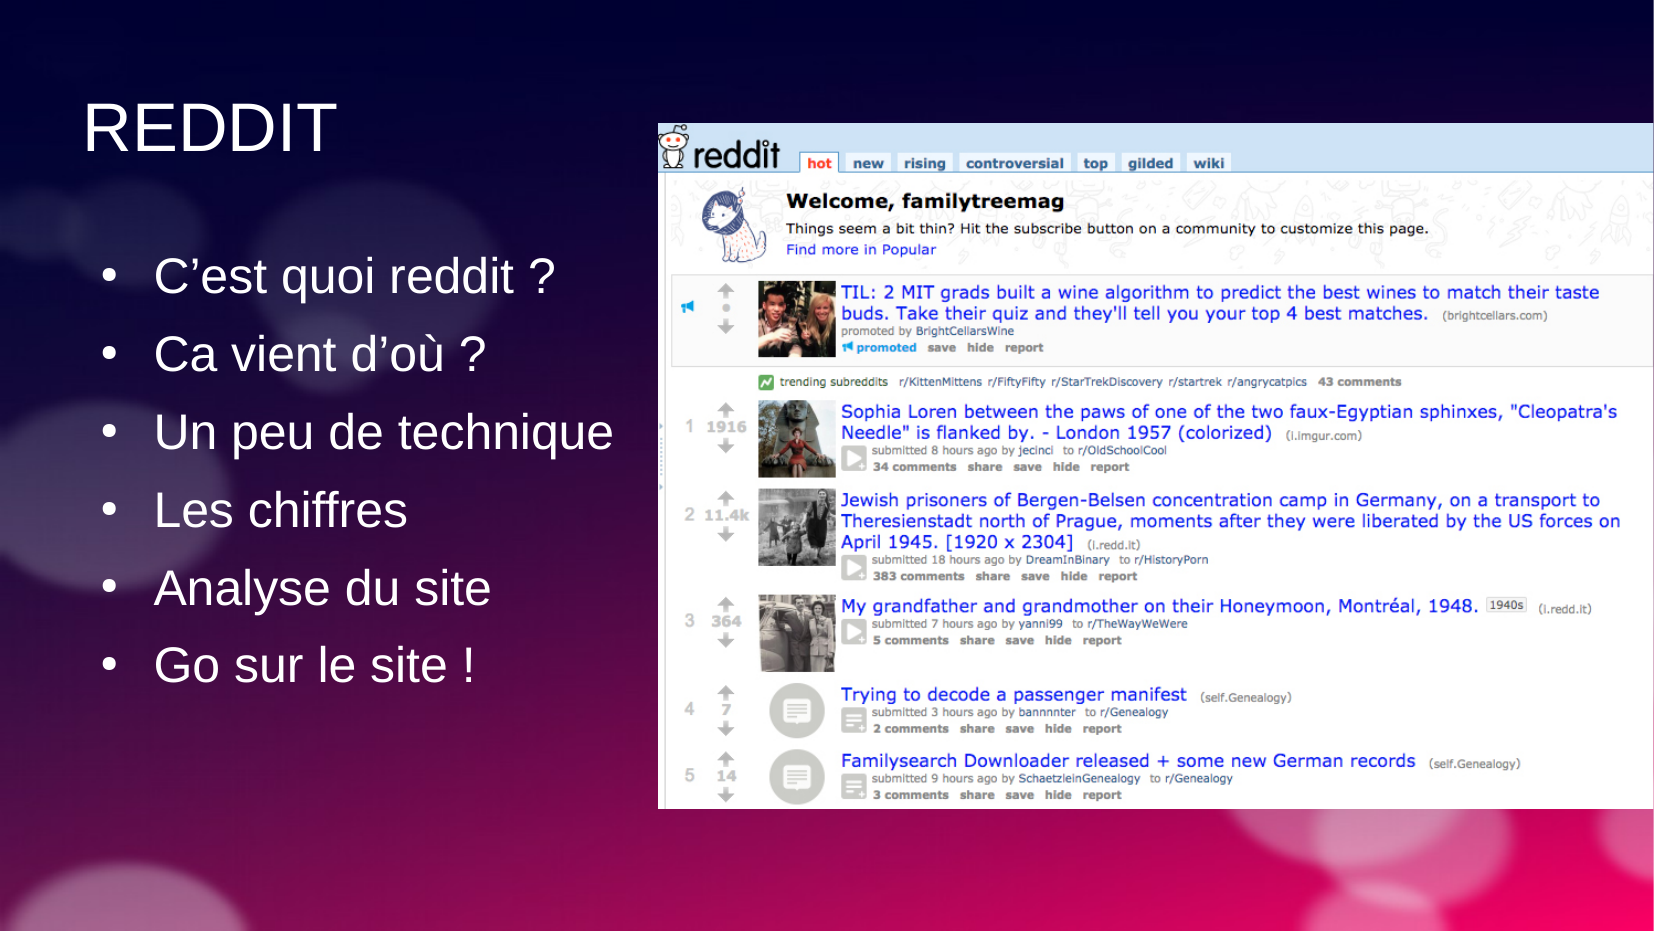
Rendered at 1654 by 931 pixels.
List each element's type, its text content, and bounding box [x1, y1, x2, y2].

title REDDIT [82, 50, 1571, 206]
picture [0, 0, 1654, 931]
list C’est quoi reddit ? Ca vient d’où ? Un peu de technique Les chiffres Analyse du site Go sur le site ! [82, 248, 1571, 824]
